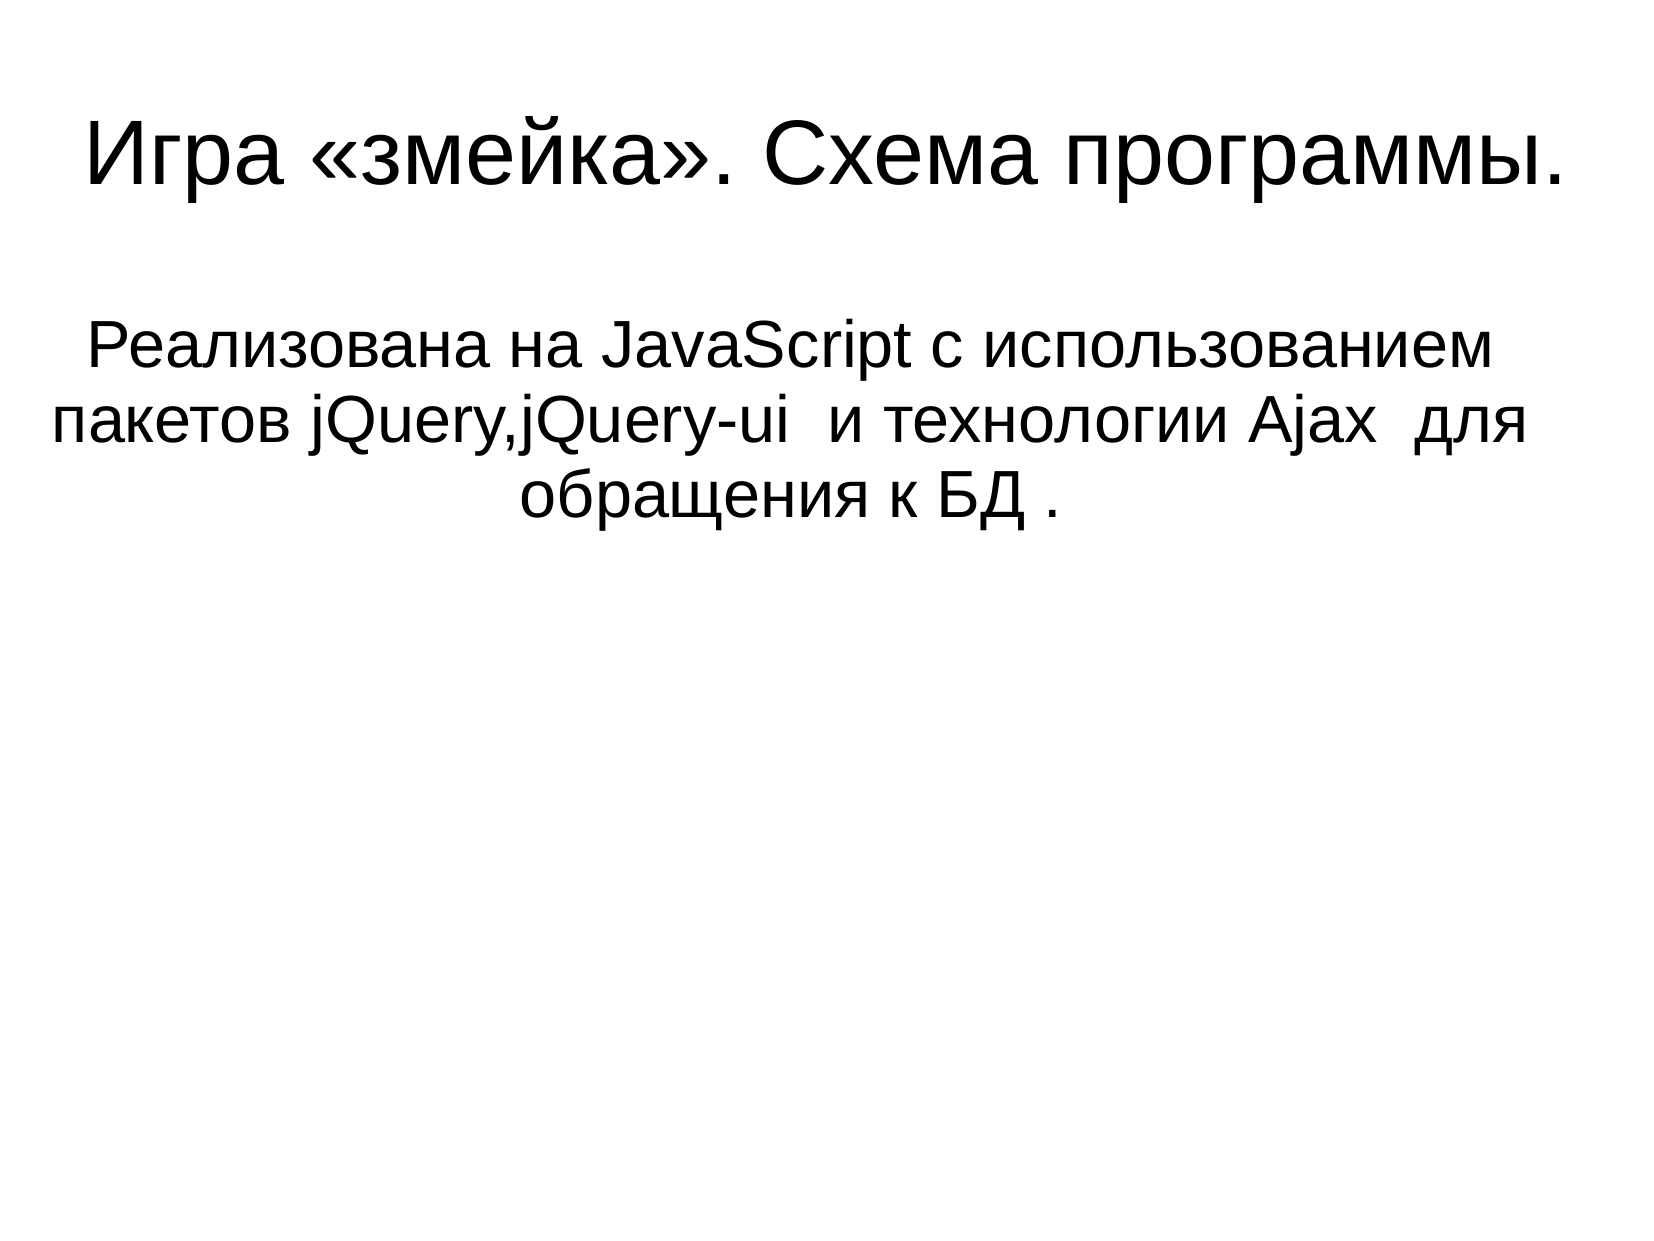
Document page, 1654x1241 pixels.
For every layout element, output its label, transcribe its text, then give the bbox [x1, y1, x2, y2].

subtitle Реализована на JavaScript c использованием пакетов jQuery,jQuery-ui и технологии Ajax для обращения к БД . [47, 224, 1536, 615]
title Игра «змейка». Схема программы. [82, 49, 1571, 257]
